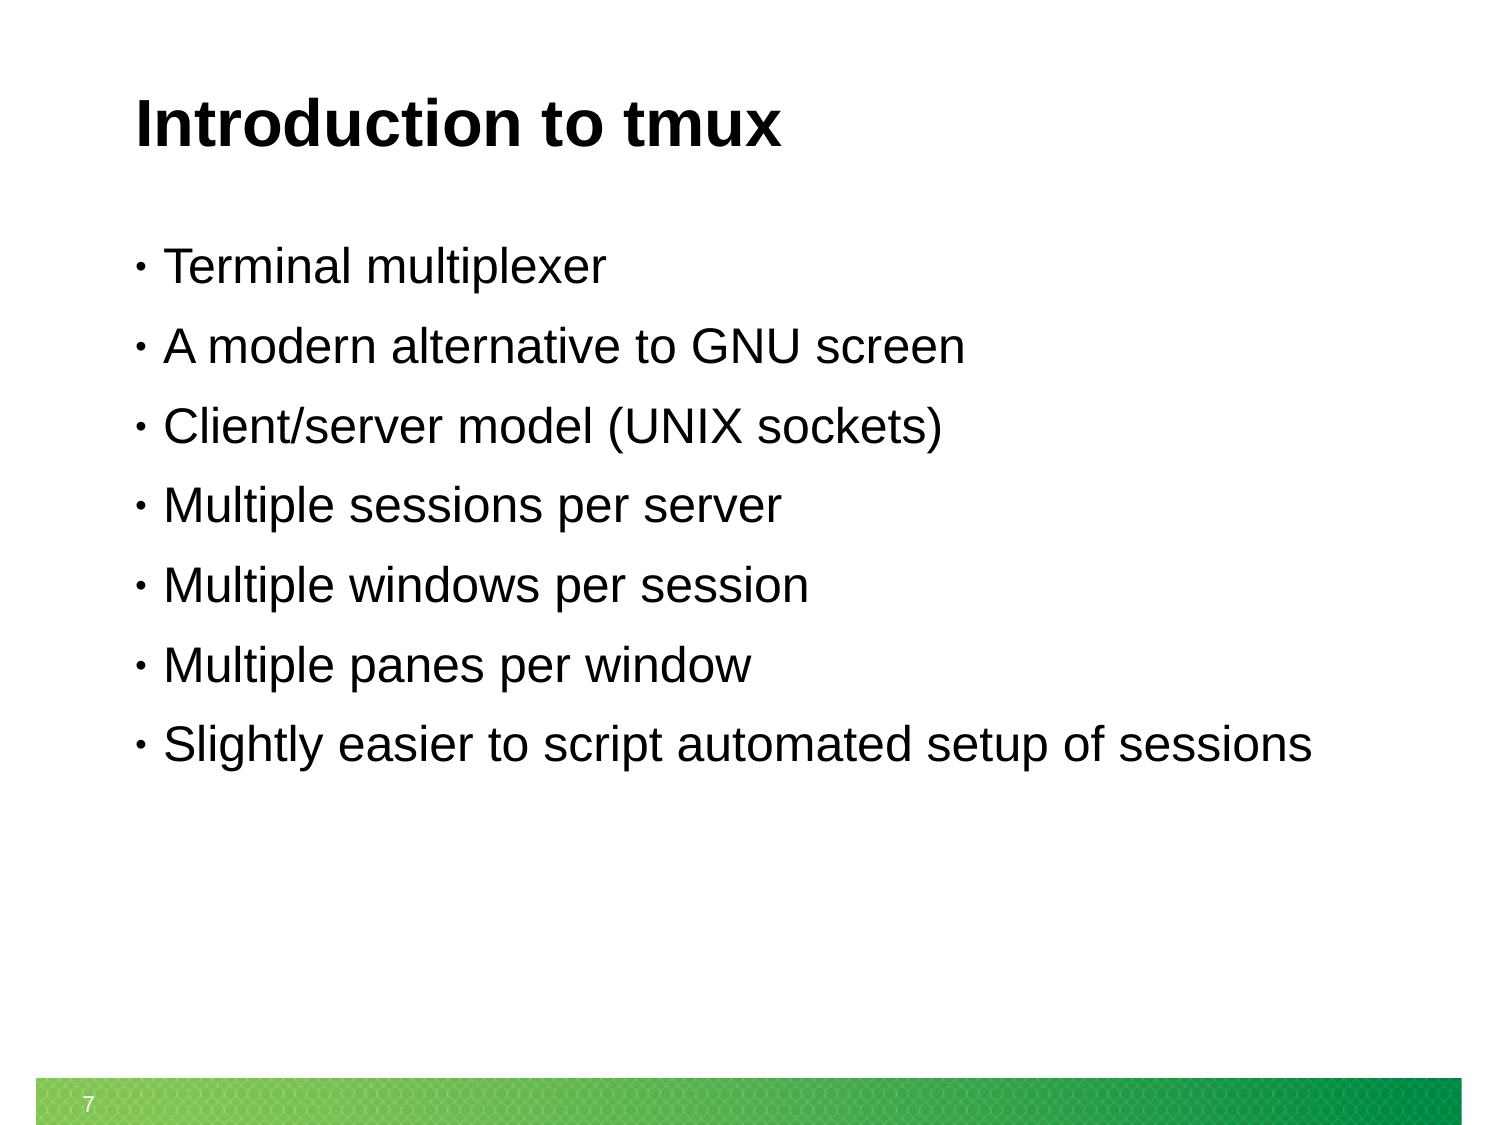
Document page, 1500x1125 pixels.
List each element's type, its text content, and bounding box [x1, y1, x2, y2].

list Terminal multiplexer A modern alternative to GNU screen Client/server model (UNIX sockets) Multiple sessions per server Multiple windows per session Multiple panes per window Slightly easier to script automated setup of sessions [135, 238, 1372, 892]
picture [36, 1078, 1462, 1125]
title Introduction to tmux [135, 41, 1372, 204]
